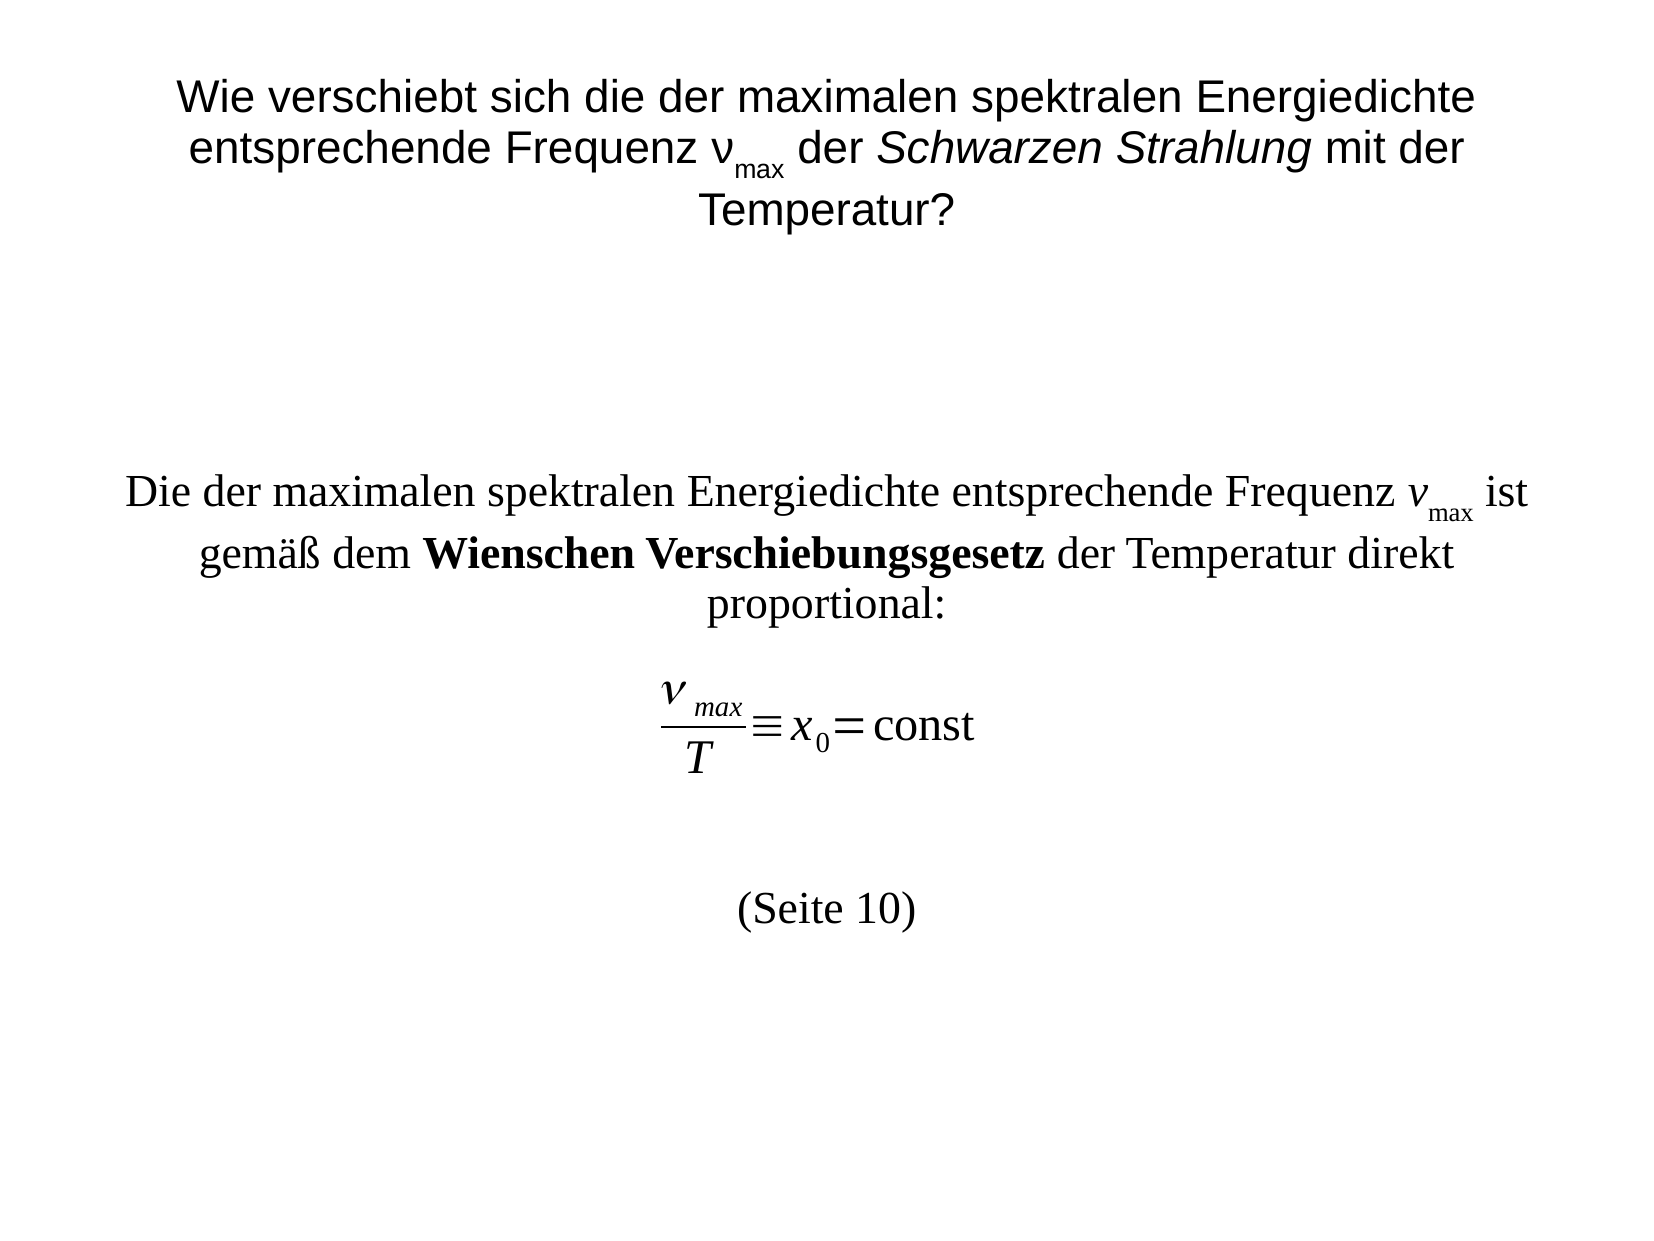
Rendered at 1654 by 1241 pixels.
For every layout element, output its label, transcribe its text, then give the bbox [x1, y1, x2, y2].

subtitle Die der maximalen spektralen Energiedichte entsprechende Frequenz νmax ist gemäß dem Wienschen Verschiebungsgesetz der Temperatur direkt proportional: (Seite 10) [82, 290, 1571, 1109]
chart [645, 680, 989, 787]
title Wie verschiebt sich die der maximalen spektralen Energiedichte entsprechende Frequenz νmax der Schwarzen Strahlung mit der Temperatur? [82, 49, 1571, 257]
